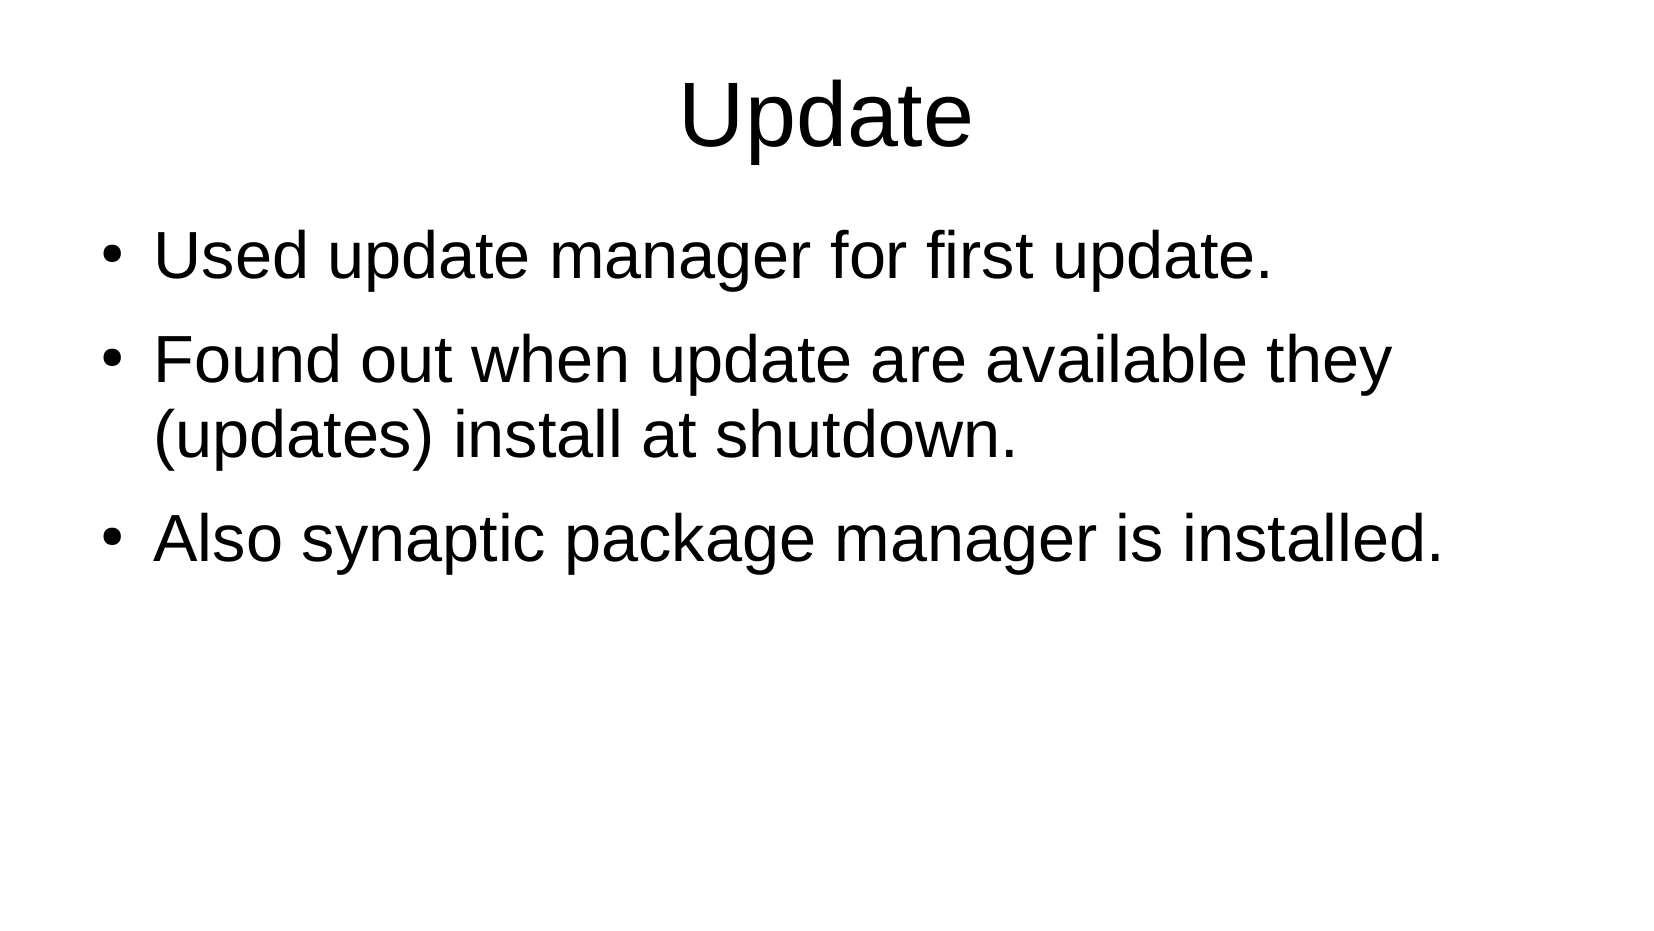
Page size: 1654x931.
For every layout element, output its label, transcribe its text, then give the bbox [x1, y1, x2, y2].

title Update [82, 37, 1571, 193]
list Used update manager for first update. Found out when update are available they (updates) install at shutdown. Also synaptic package manager is installed. [82, 217, 1571, 758]
